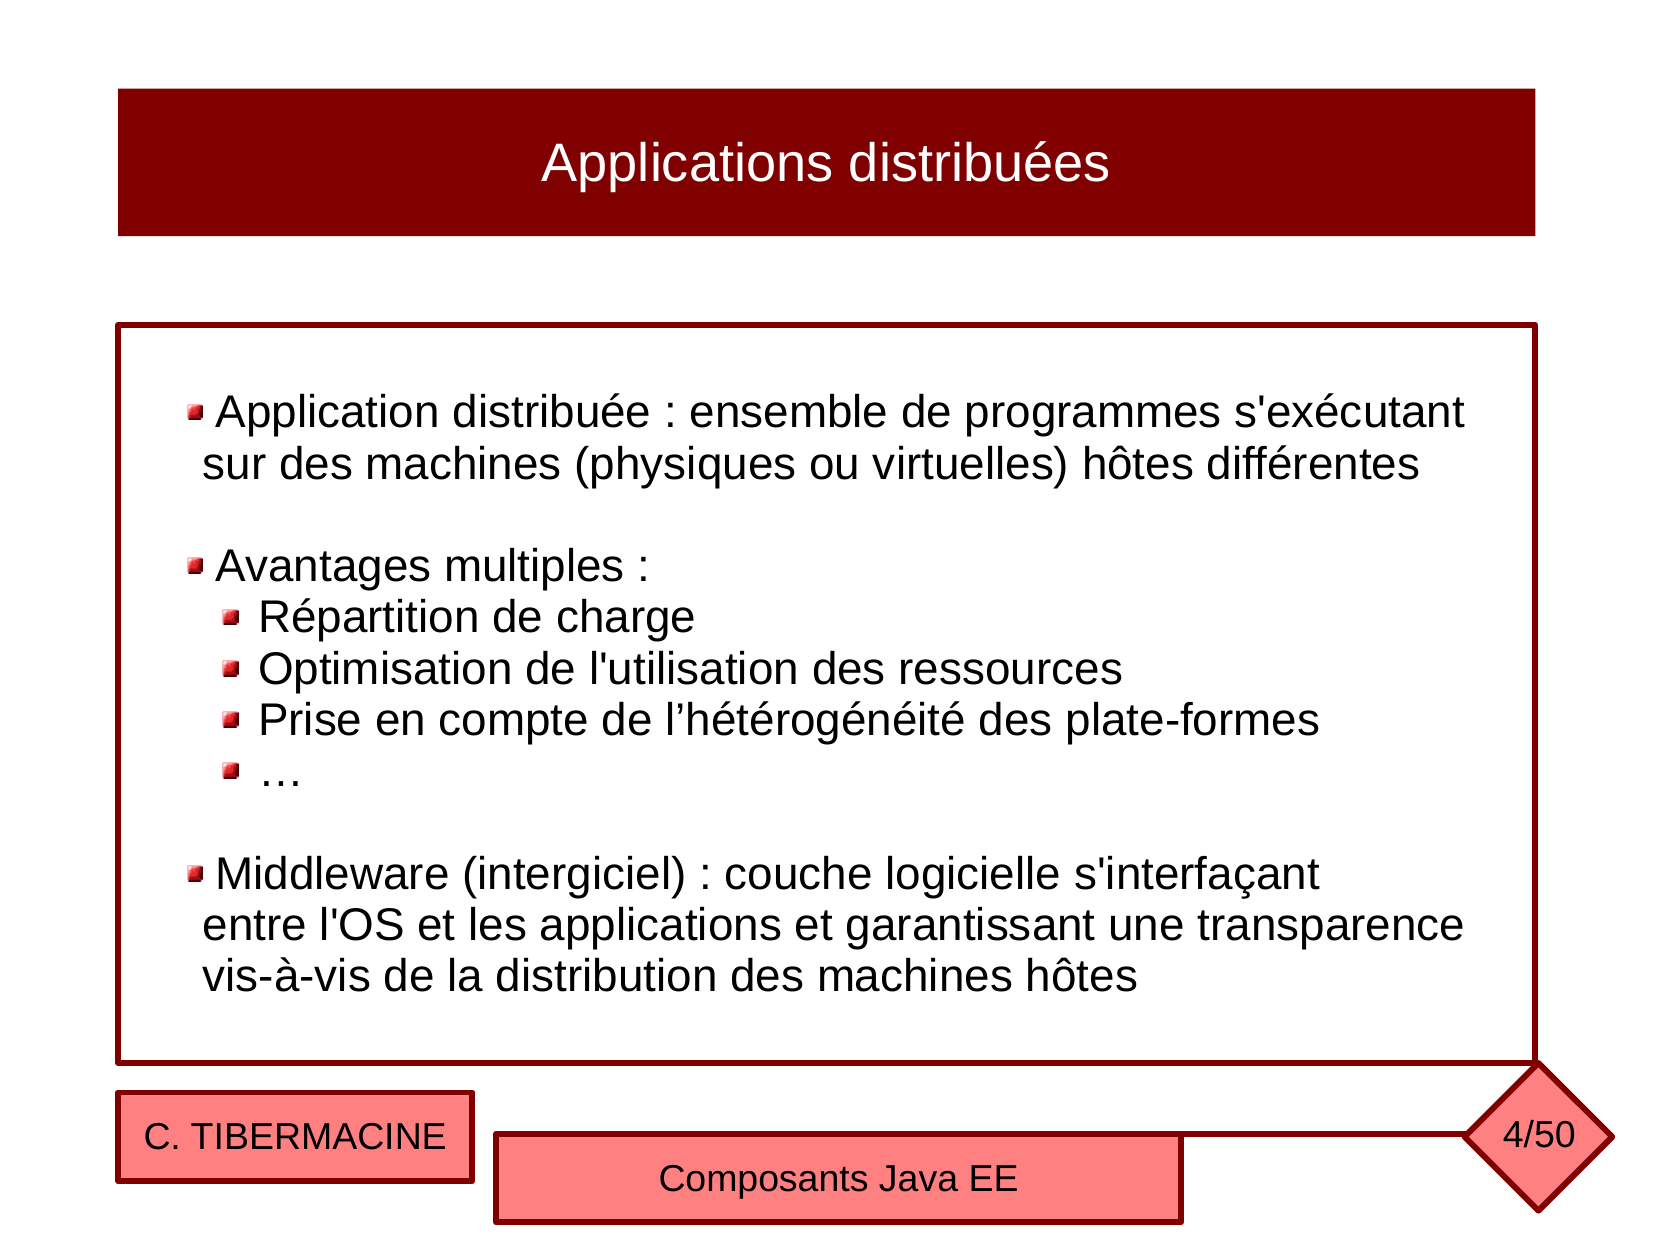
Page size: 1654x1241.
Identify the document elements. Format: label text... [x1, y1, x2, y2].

text_box Applications distribuées [118, 88, 1536, 237]
picture [187, 404, 203, 420]
text_box Application distribuée : ensemble de programmes s'exécutant sur des machines (physiques ou virtuelles) hôtes différentes Avantages multiples : Répartition de charge Optimisation de l'utilisation des ressources Prise en compte de l’hétérogénéité des plate-formes … Middleware (intergiciel) : couche logicielle s'interfaçant entre l'OS et les applications et garantissant une transparence vis-à-vis de la distribution des machines hôtes [118, 324, 1536, 1063]
text_box Composants Java EE [496, 1133, 1182, 1223]
picture [187, 557, 203, 574]
picture [187, 865, 203, 882]
text_box C. TIBERMACINE [118, 1092, 473, 1182]
text_box <numéro>/50 [1488, 1106, 1619, 1206]
text_box [1495, 1062, 1582, 1106]
picture [222, 609, 239, 625]
picture [222, 711, 239, 728]
picture [222, 660, 239, 677]
picture [222, 762, 239, 779]
text_box [1464, 1113, 1488, 1161]
text_box [1533, 1206, 1544, 1211]
